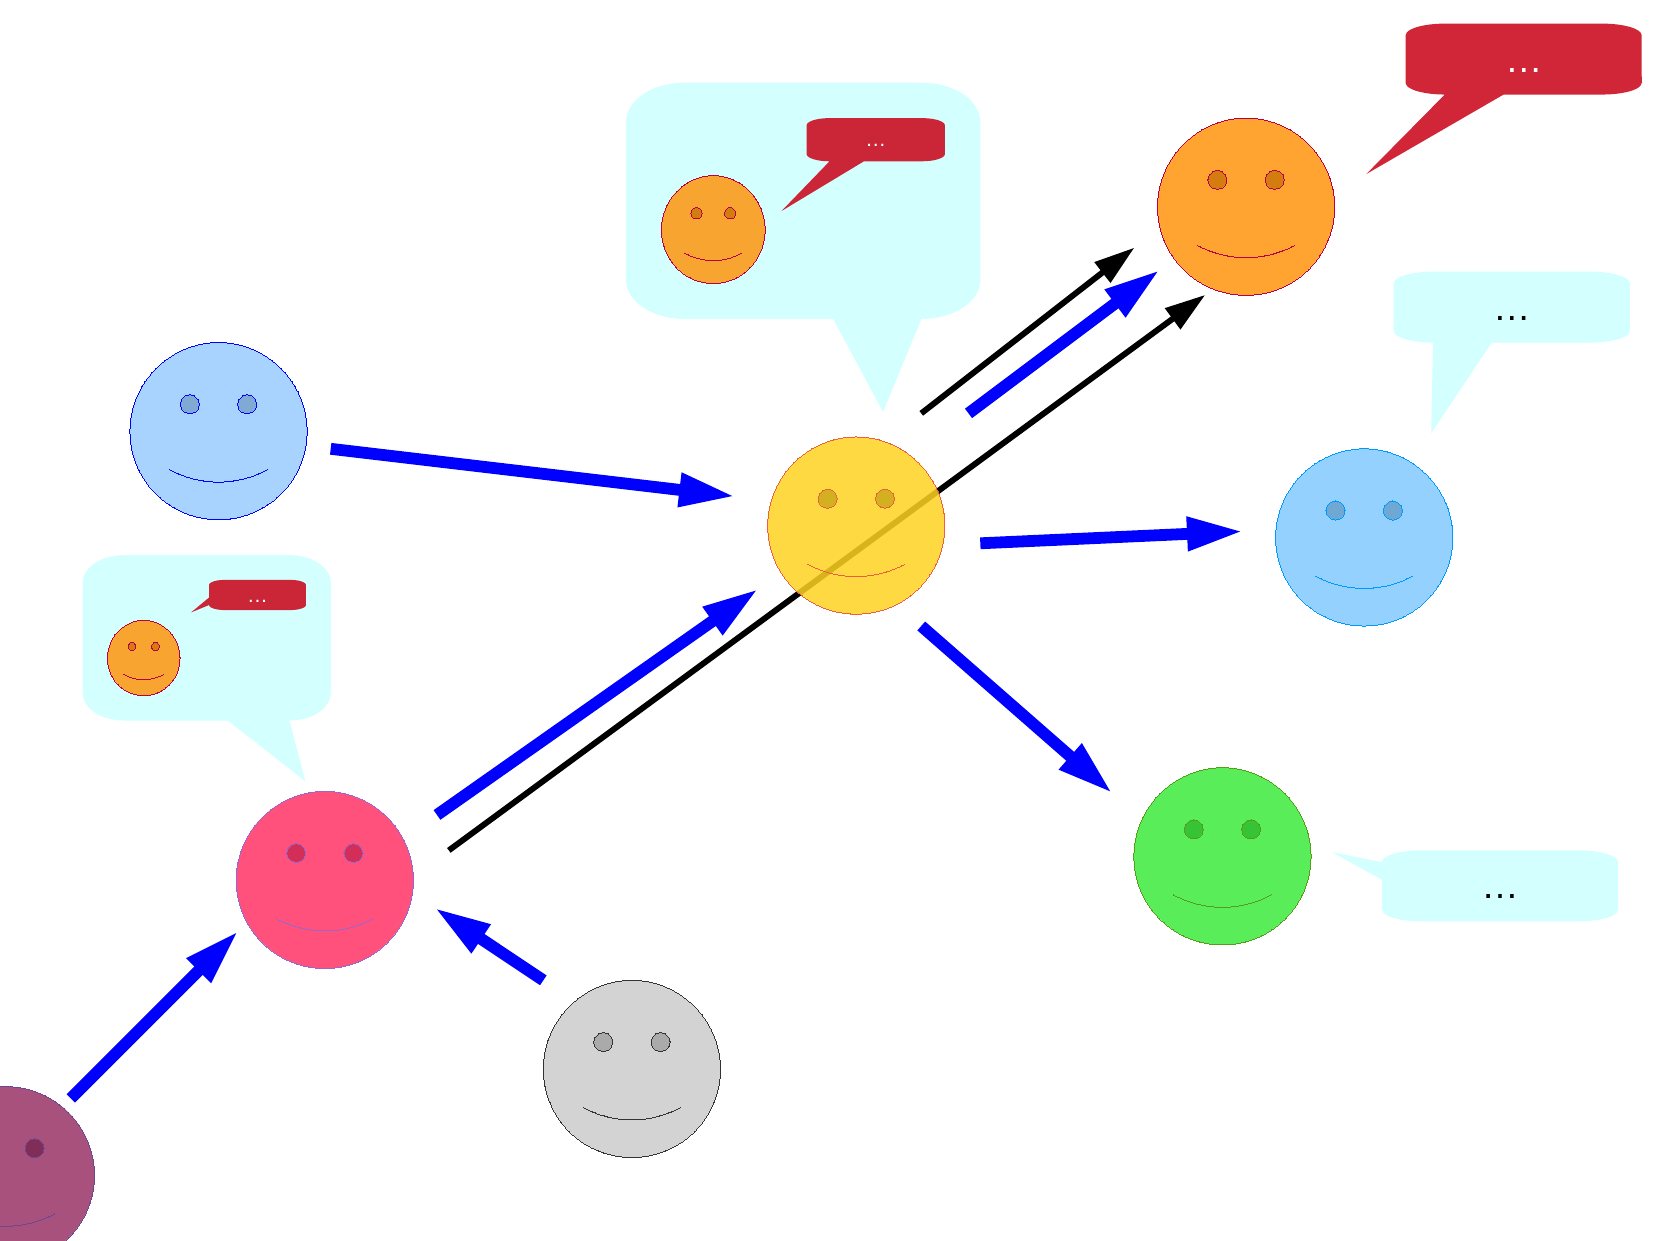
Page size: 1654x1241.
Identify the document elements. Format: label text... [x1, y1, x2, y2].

text_box [0, 1086, 95, 1241]
text_box [236, 791, 414, 969]
text_box [82, 555, 331, 782]
text_box … [191, 579, 306, 613]
text_box [1157, 118, 1335, 296]
text_box … [781, 118, 945, 212]
text_box [1275, 448, 1453, 627]
text_box … [1366, 23, 1642, 175]
text_box [625, 82, 981, 412]
text_box [767, 436, 945, 615]
text_box … [1331, 850, 1619, 922]
text_box [1133, 767, 1312, 945]
text_box [543, 980, 721, 1158]
text_box … [1393, 271, 1630, 434]
text_box [129, 342, 308, 520]
